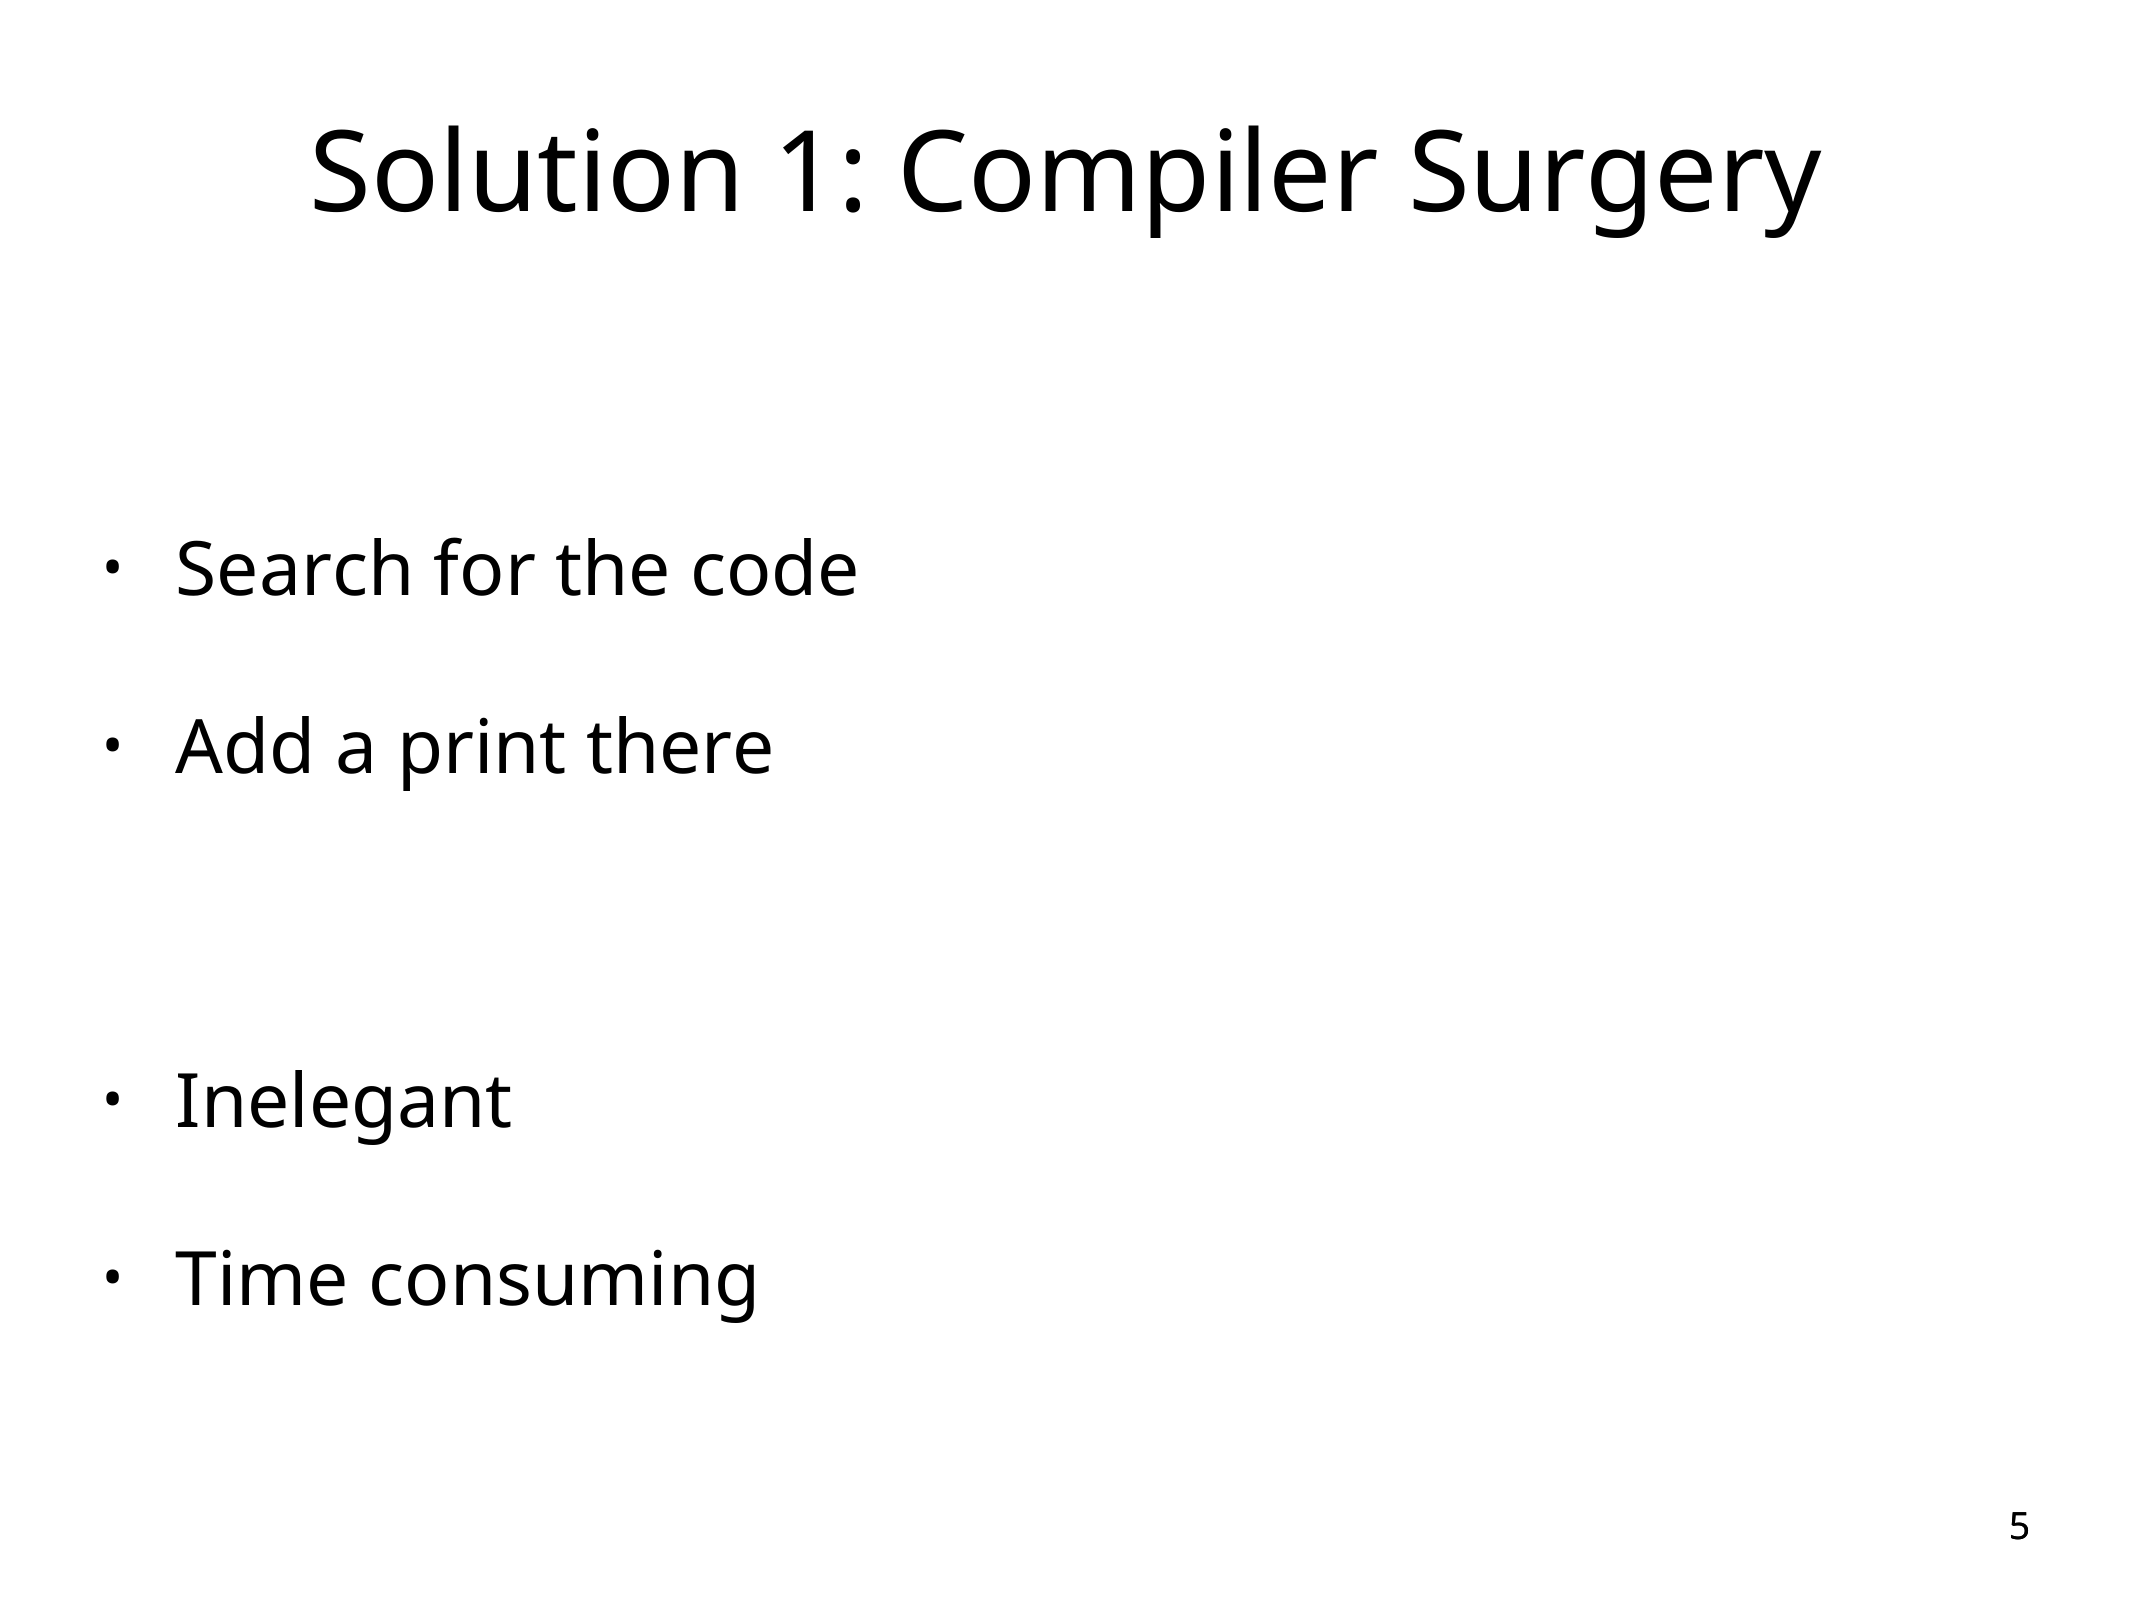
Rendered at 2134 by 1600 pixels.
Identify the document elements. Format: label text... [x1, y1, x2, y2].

title Solution 1: Compiler Surgery [156, 72, 1978, 261]
text_box <number> [1985, 1493, 2055, 1557]
list Search for the code Add a print there Inelegant Time consuming [94, 332, 2039, 1509]
